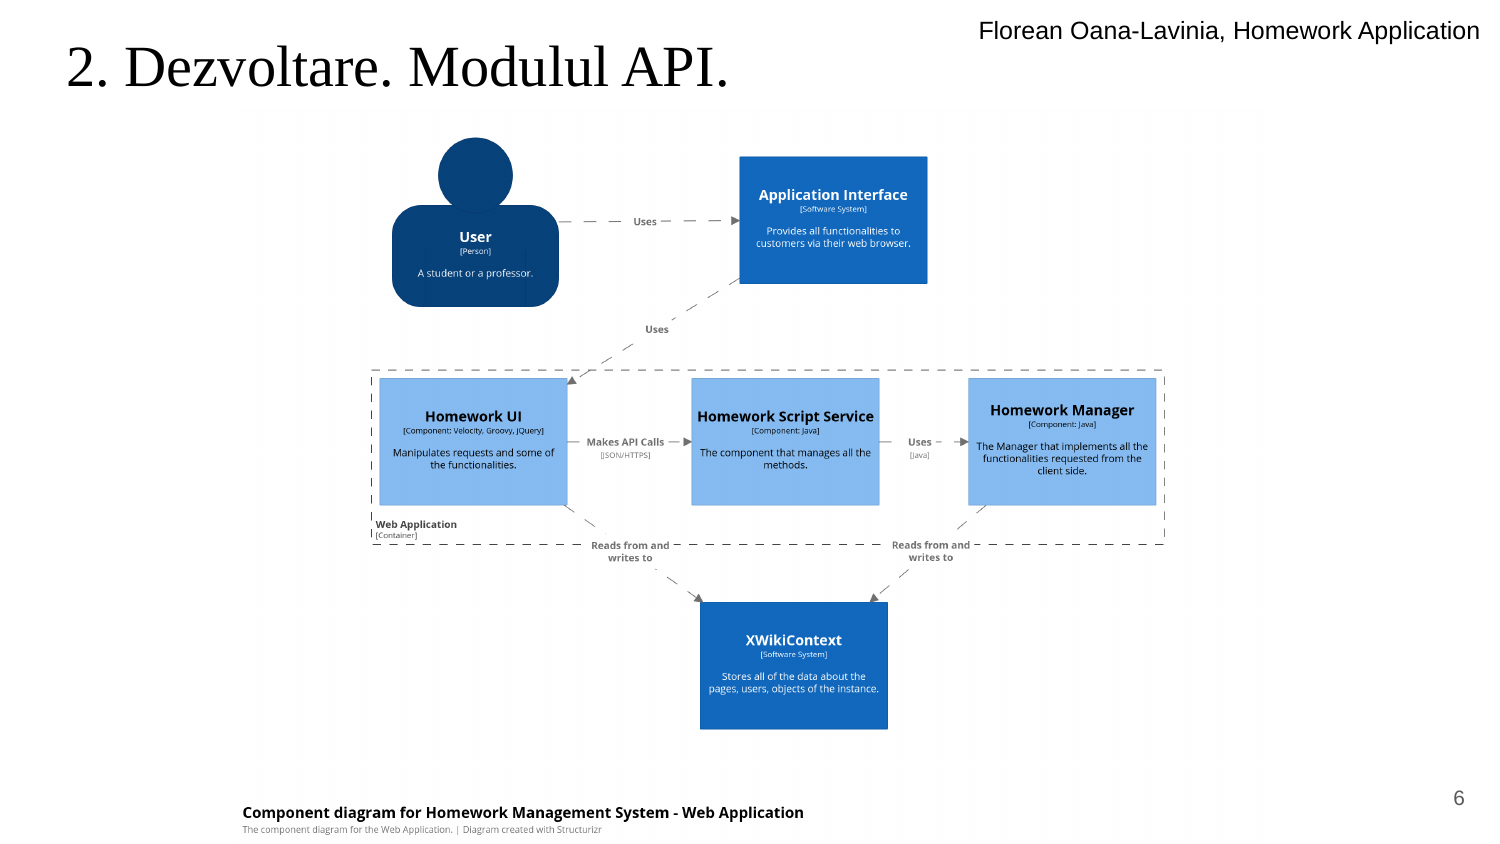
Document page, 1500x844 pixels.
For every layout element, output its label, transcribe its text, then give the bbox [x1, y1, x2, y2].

picture [234, 106, 1266, 844]
text_box Florean Oana-Lavinia, Homework Application [963, 0, 1500, 67]
slide_number <number> [1389, 764, 1480, 830]
title 2. Dezvoltare. Modulul API. [51, 12, 1449, 107]
